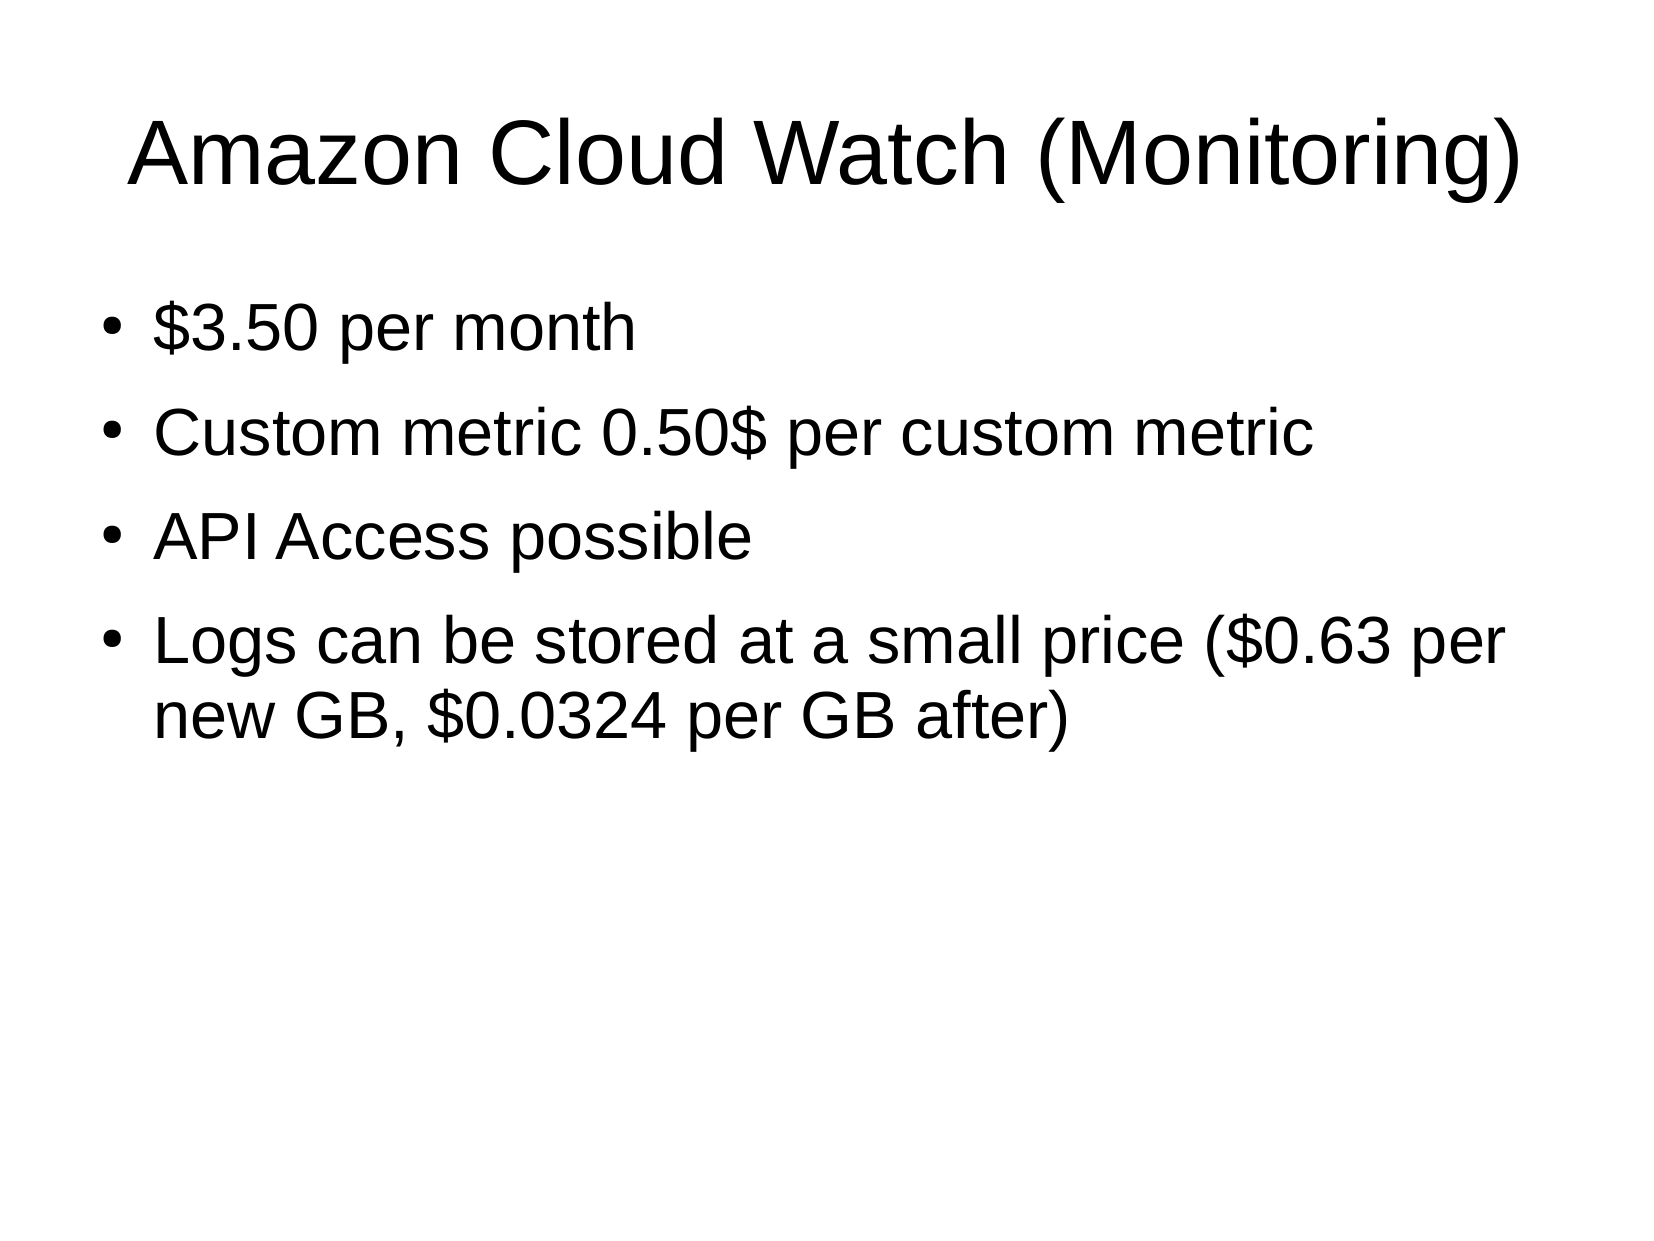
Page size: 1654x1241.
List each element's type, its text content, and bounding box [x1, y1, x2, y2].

title Amazon Cloud Watch (Monitoring) [82, 49, 1571, 257]
list $3.50 per month Custom metric 0.50$ per custom metric API Access possible Logs can be stored at a small price ($0.63 per new GB, $0.0324 per GB after) [82, 290, 1571, 1010]
